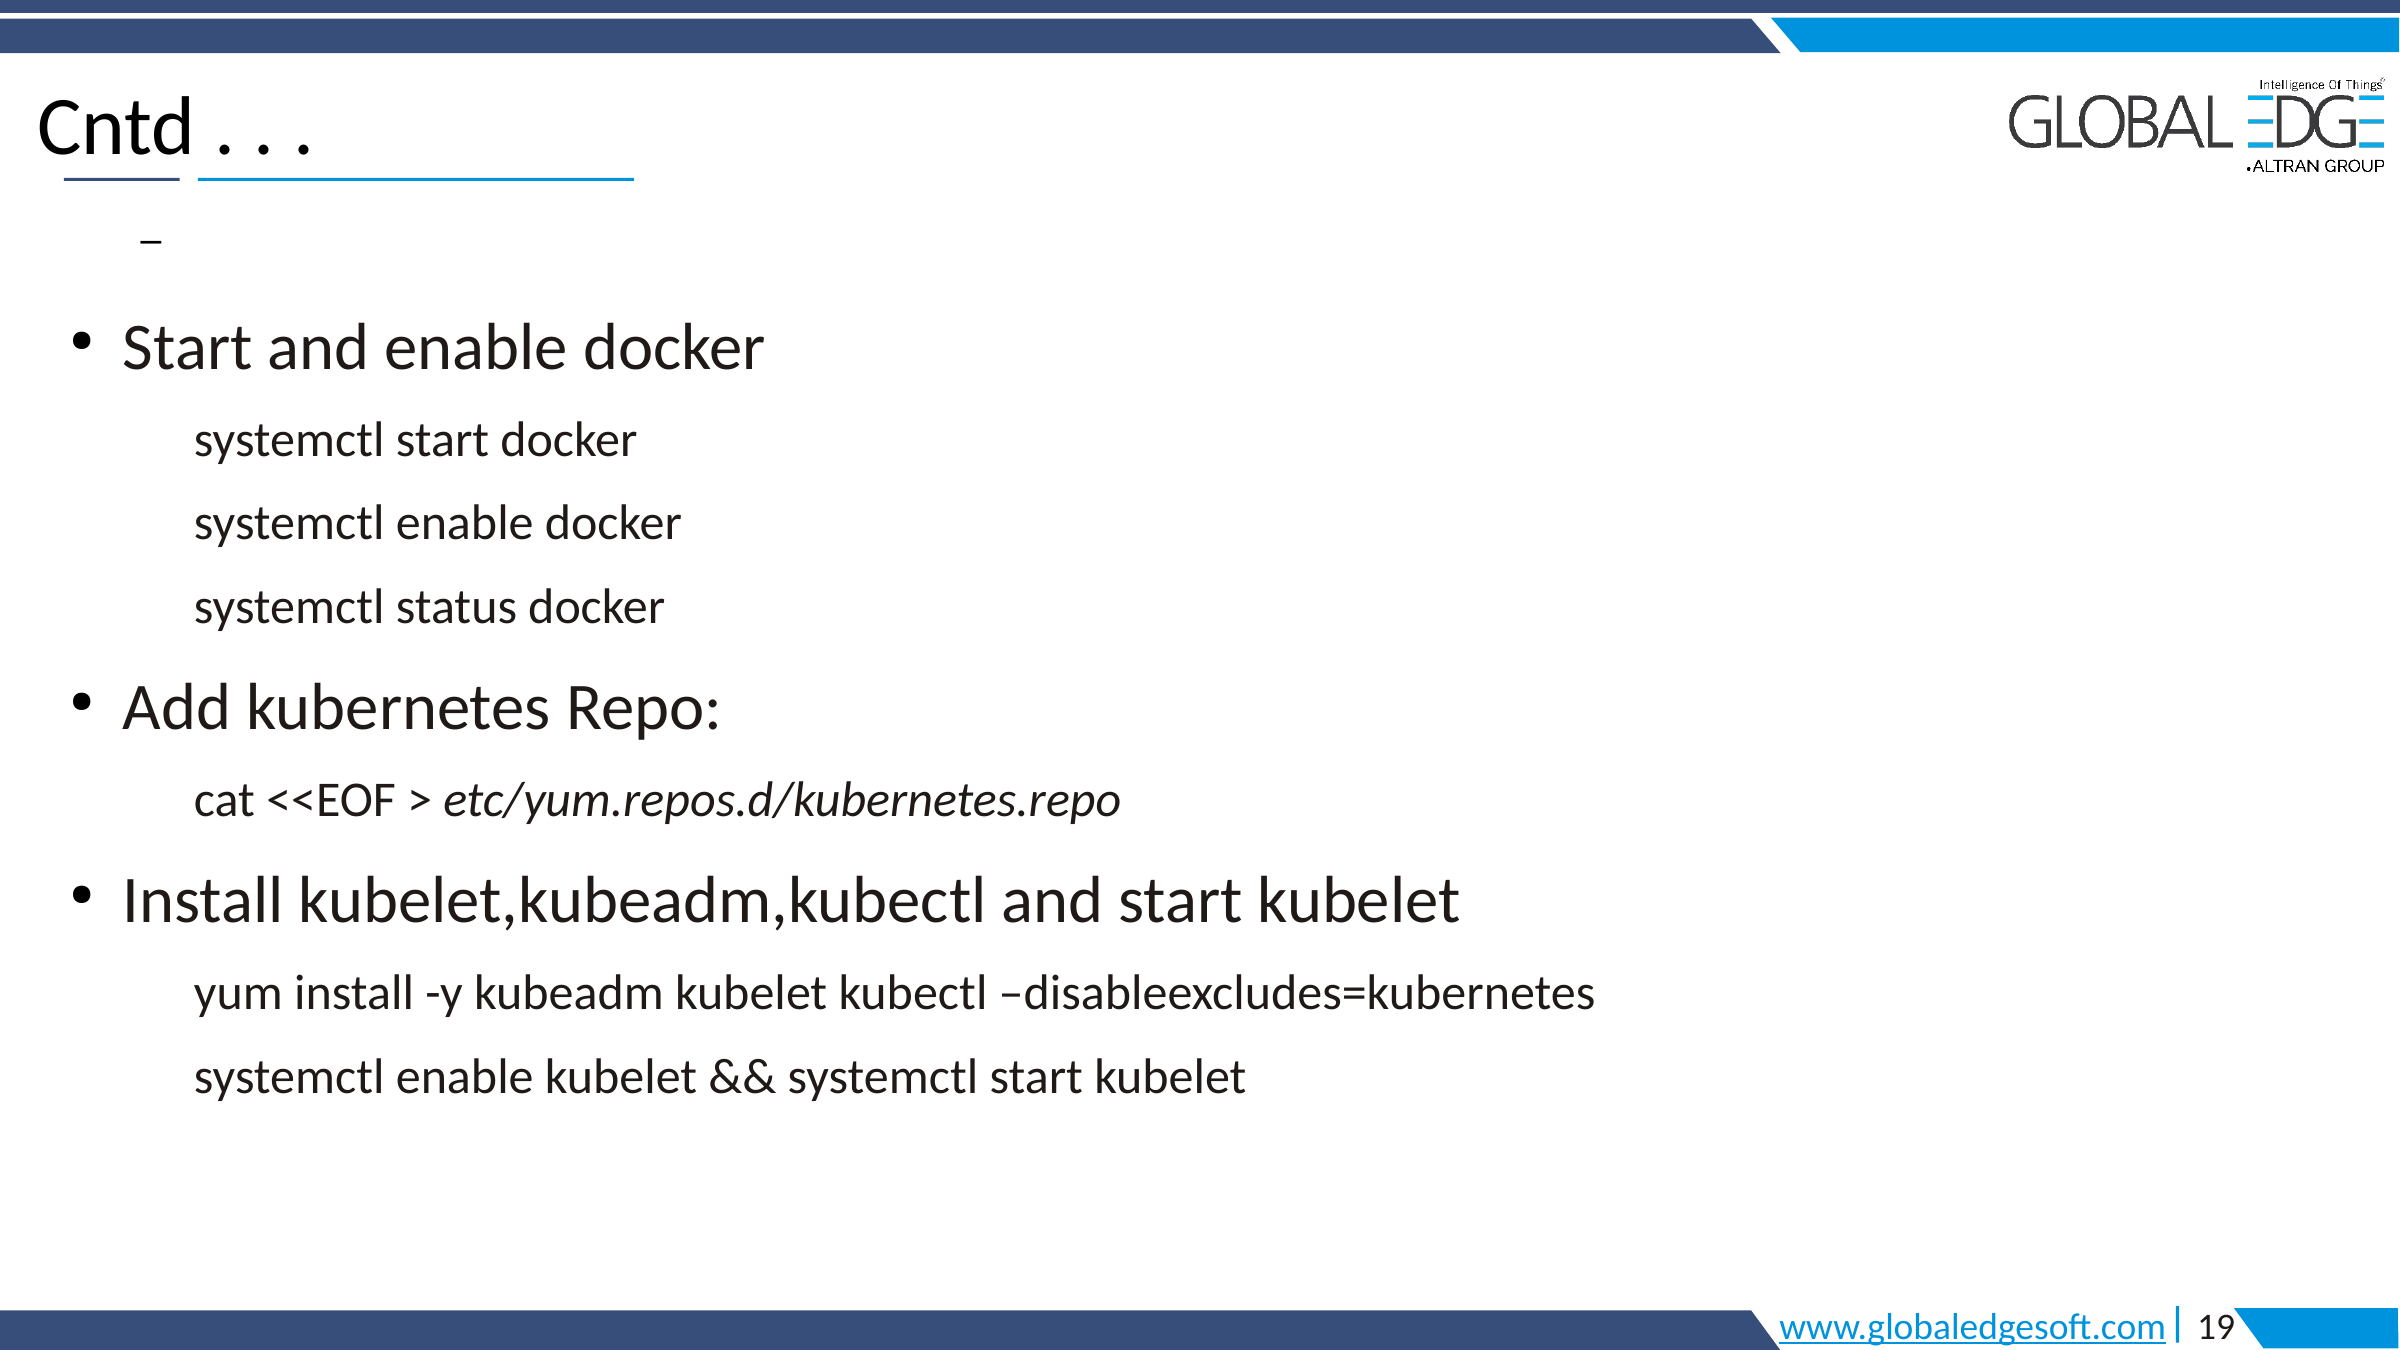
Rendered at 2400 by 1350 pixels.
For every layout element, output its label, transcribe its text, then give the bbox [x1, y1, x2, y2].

title Cntd . . . [26, 64, 1977, 178]
picture [2001, 67, 2392, 182]
list Start and enable docker systemctl start docker systemctl enable docker systemctl status docker Add kubernetes Repo: cat <<EOF > etc/yum.repos.d/kubernetes.repo Install kubelet,kubeadm,kubectl and start kubelet yum install -y kubeadm kubelet kubectl –disableexcludes=kubernetes systemctl enable kubelet && systemctl start kubelet [40, 207, 2358, 1288]
